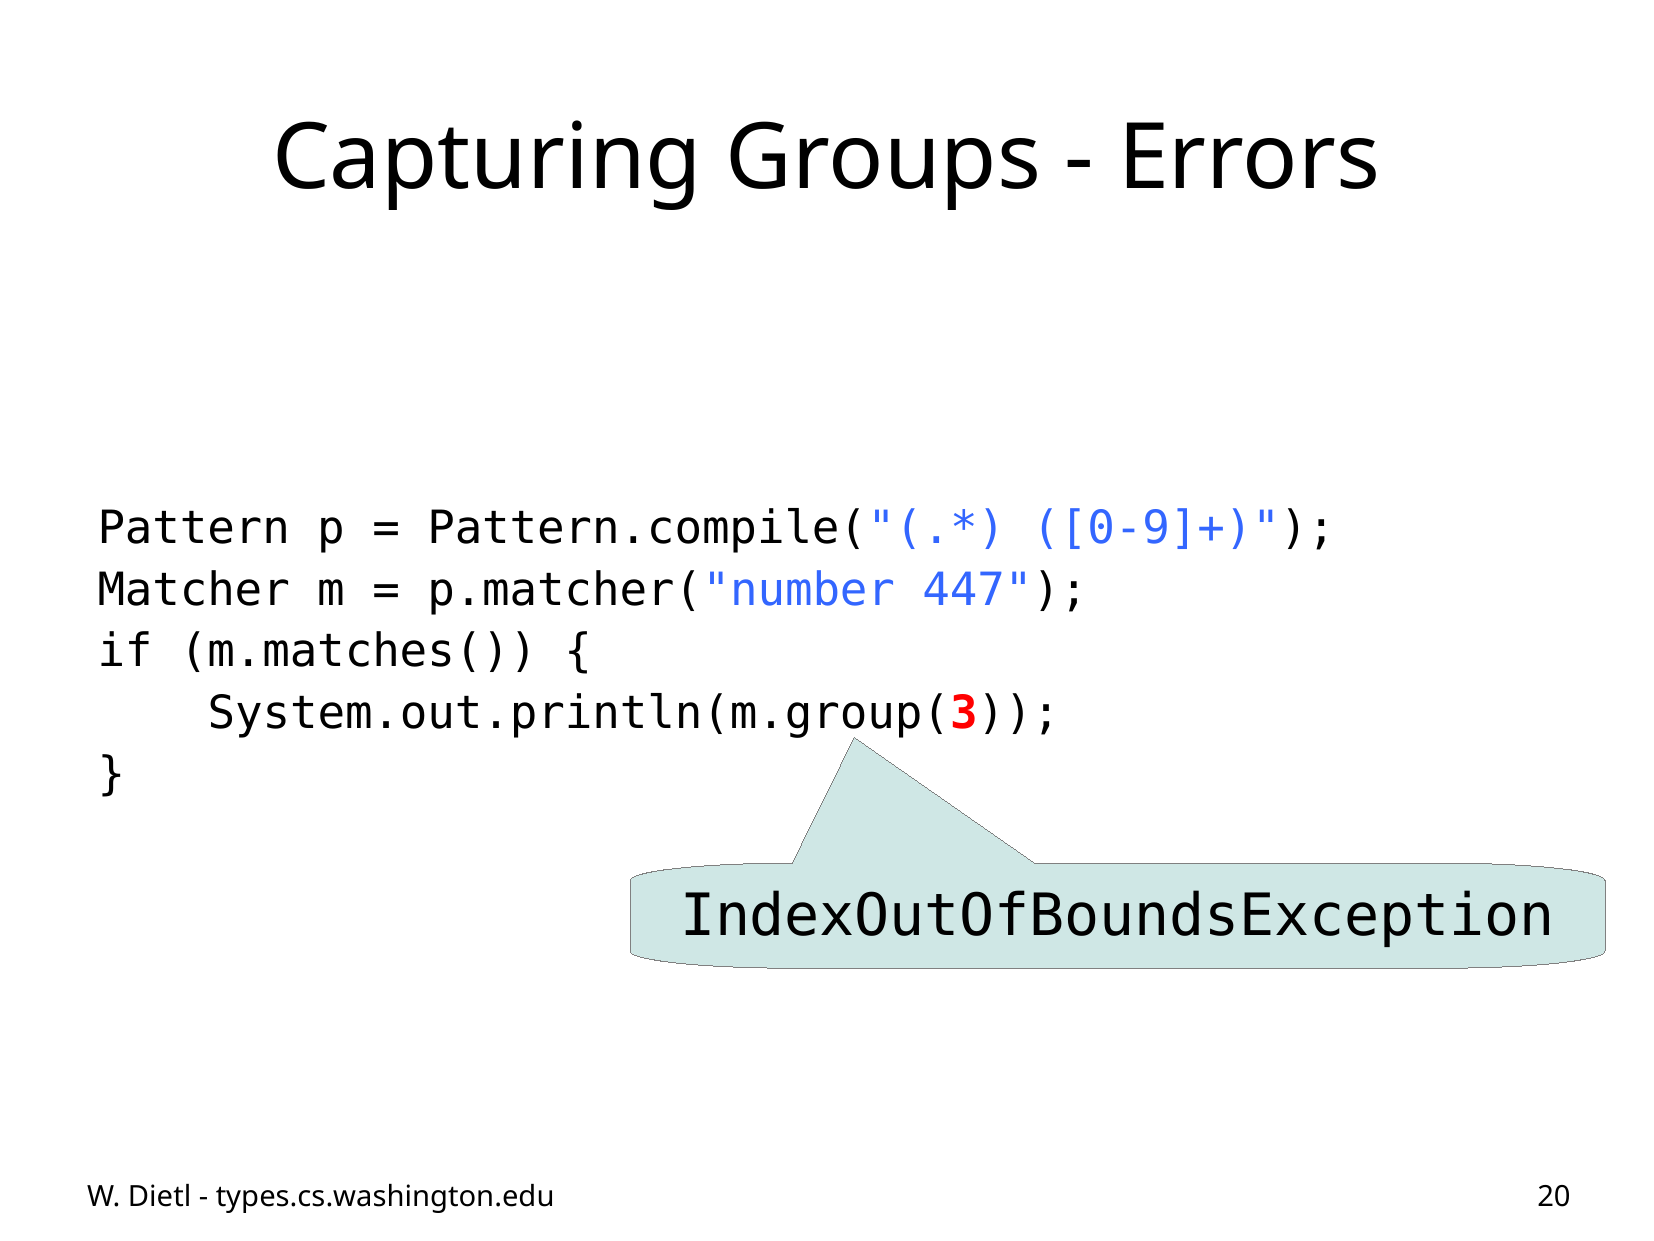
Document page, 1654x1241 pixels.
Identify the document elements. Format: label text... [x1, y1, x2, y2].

title Capturing Groups - Errors [82, 49, 1571, 257]
text_box IndexOutOfBoundsException [630, 737, 1606, 969]
text_box Pattern p = Pattern.compile("(.*) ([0-9]+)"); Matcher m = p.matcher("number 447"); if (m.matches()) { System.out.println(m.group(3)); } [82, 493, 1571, 901]
